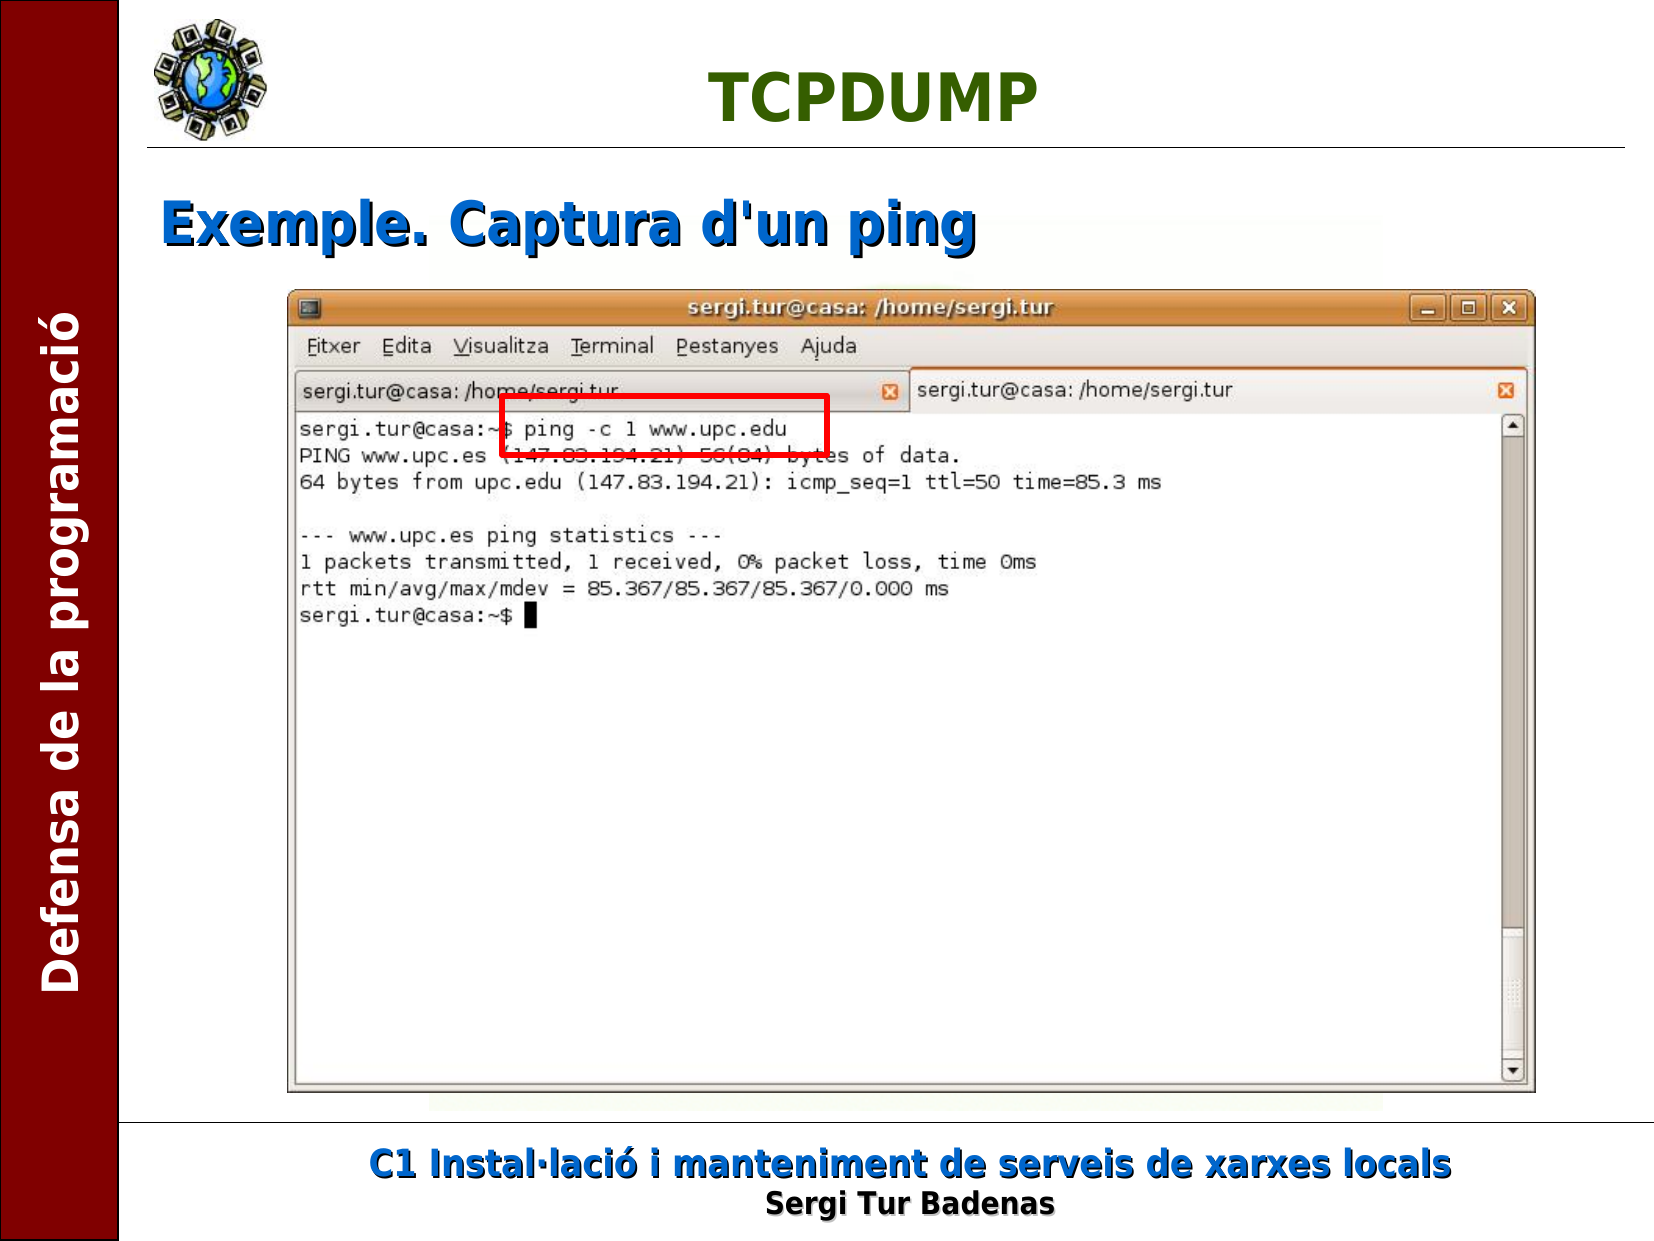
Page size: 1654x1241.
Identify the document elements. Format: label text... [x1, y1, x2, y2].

list Exemple. Captura d'un ping [141, 189, 1630, 1063]
picture [287, 289, 1536, 1111]
picture [154, 19, 268, 49]
title TCPDUMP [129, 49, 1619, 148]
